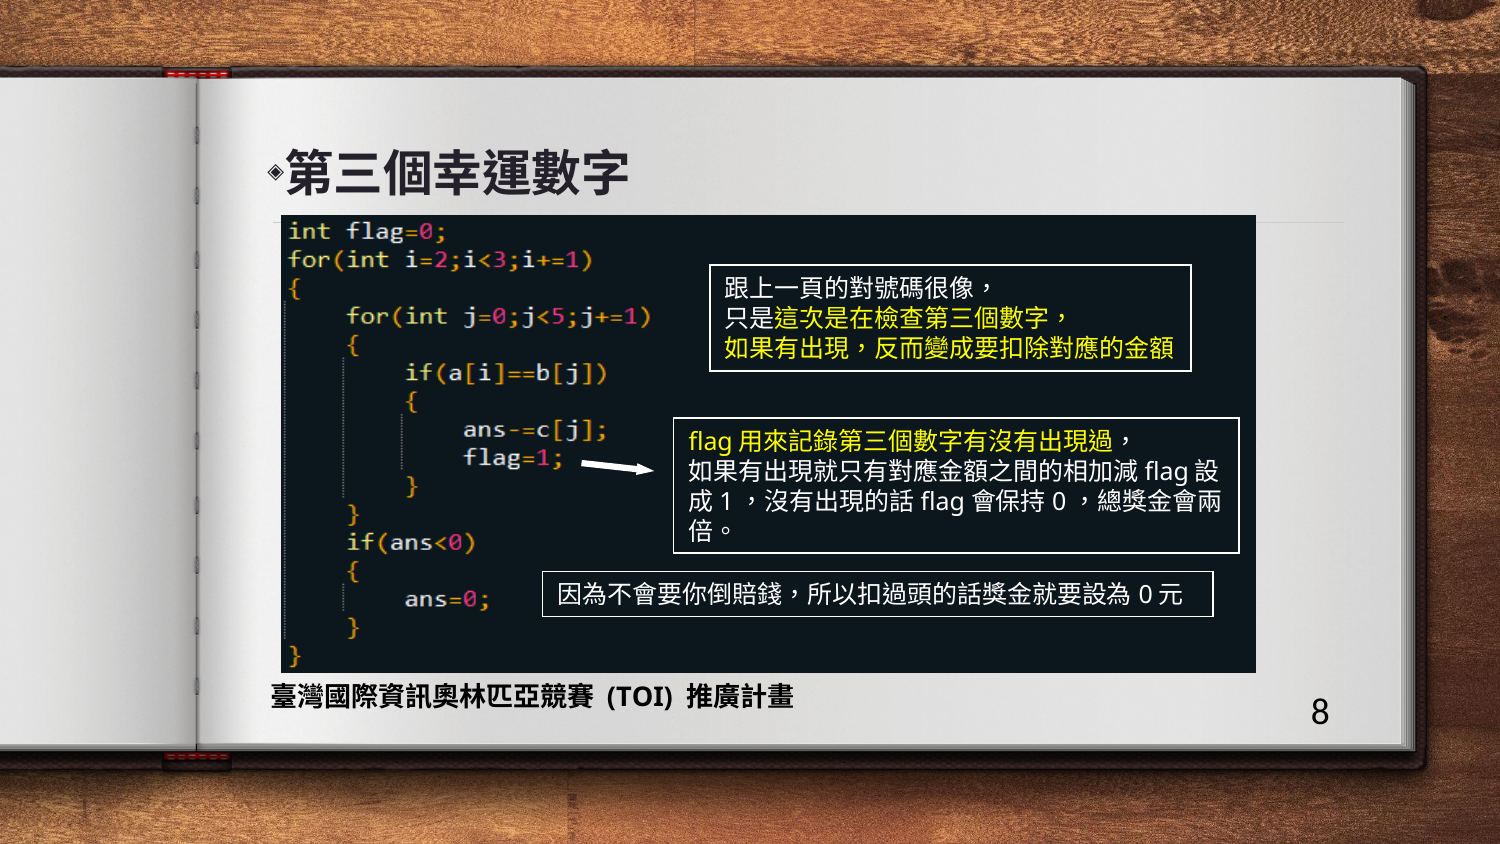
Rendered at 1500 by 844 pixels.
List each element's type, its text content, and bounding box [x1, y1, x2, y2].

text_box [1295, 672, 1386, 737]
list 第三個幸運數字 [252, 126, 746, 216]
text_box flag用來記錄第三個數字有沒有出現過， 如果有出現就只有對應金額之間的相加減flag設成1，沒有出現的話flag會保持0，總獎金會兩倍。 [673, 417, 1240, 524]
text_box 跟上一頁的對號碼很像， 只是這次是在檢查第三個數字， 如果有出現，反而變成要扣除對應的金額 [709, 264, 1192, 371]
picture [281, 215, 1256, 673]
text_box 因為不會要你倒賠錢，所以扣過頭的話獎金就要設為0元 [542, 571, 1214, 617]
